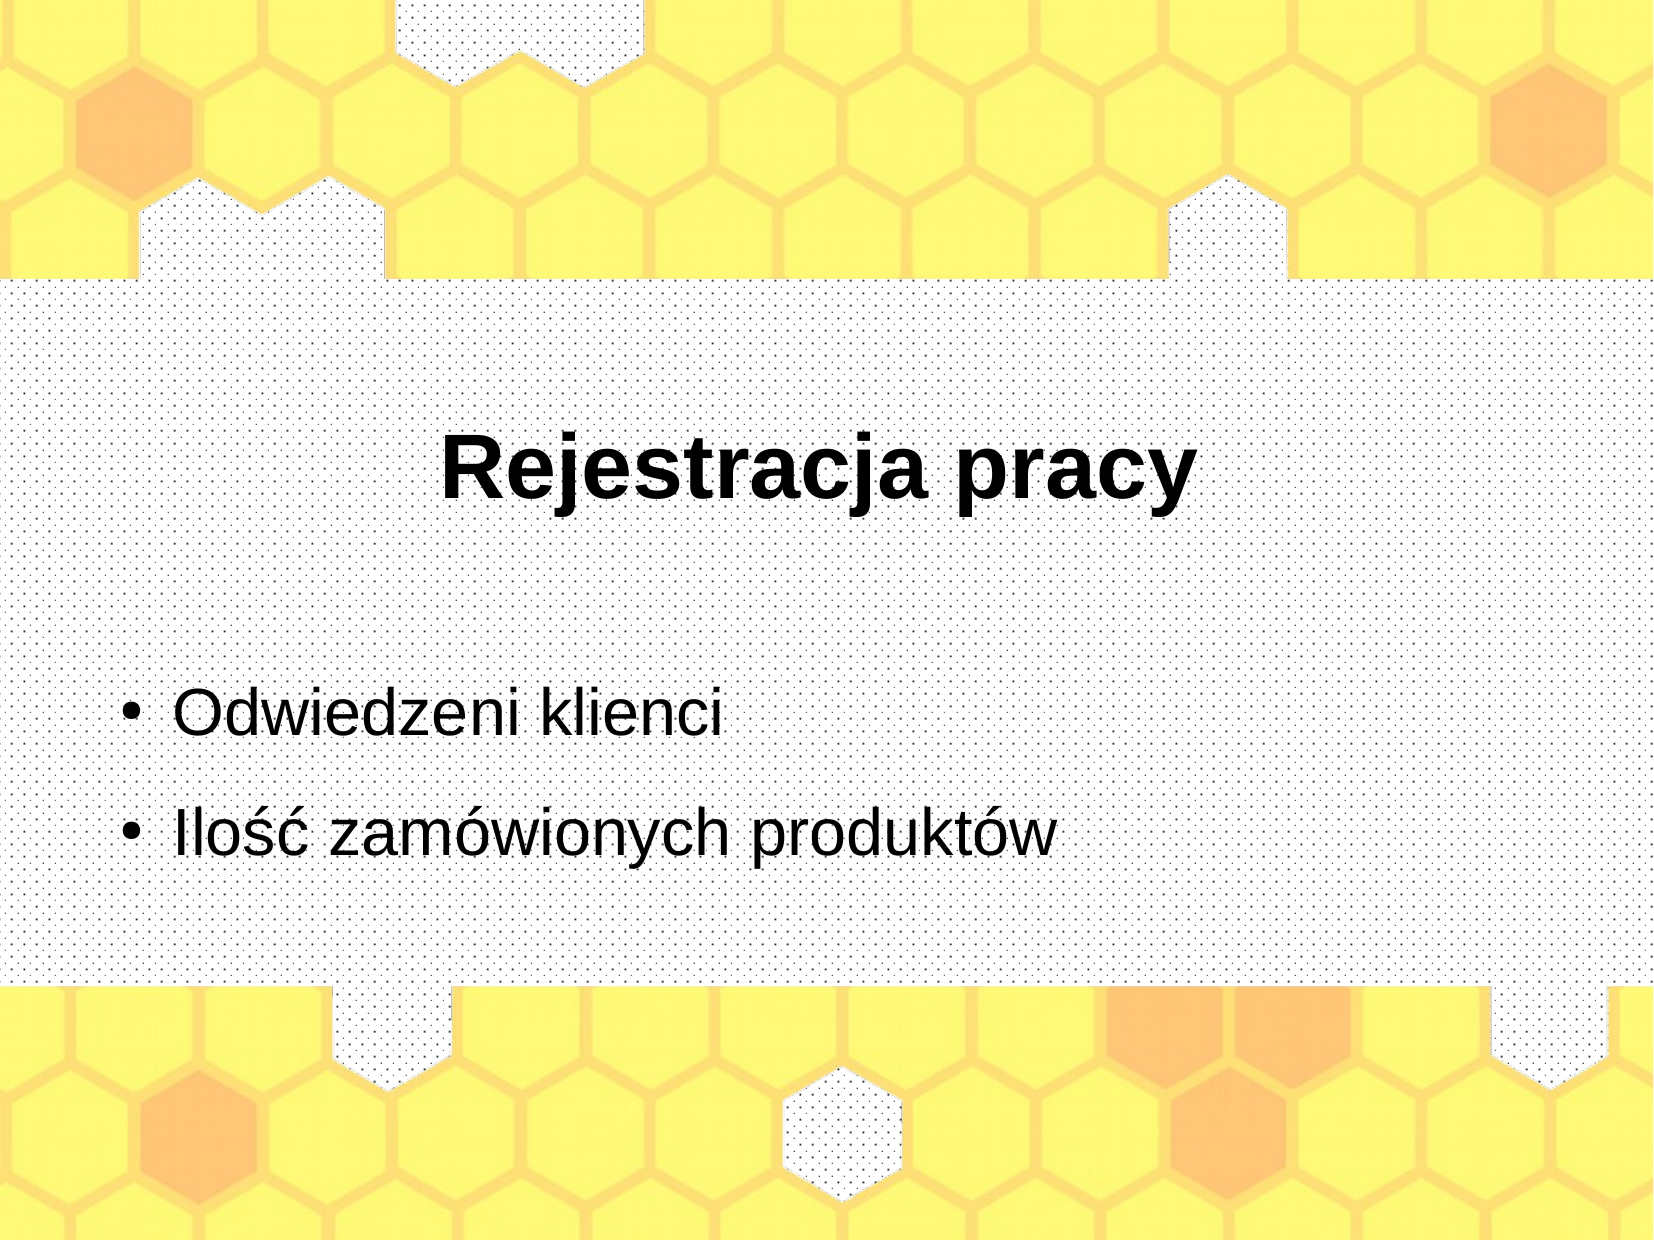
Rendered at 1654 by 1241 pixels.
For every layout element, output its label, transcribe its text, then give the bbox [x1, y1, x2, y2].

picture [0, 0, 1654, 1241]
list Odwiedzeni klienci [101, 675, 1591, 766]
title Rejestracja pracy [75, 333, 1564, 601]
list Ilość zamówionych produktów [101, 794, 1591, 886]
